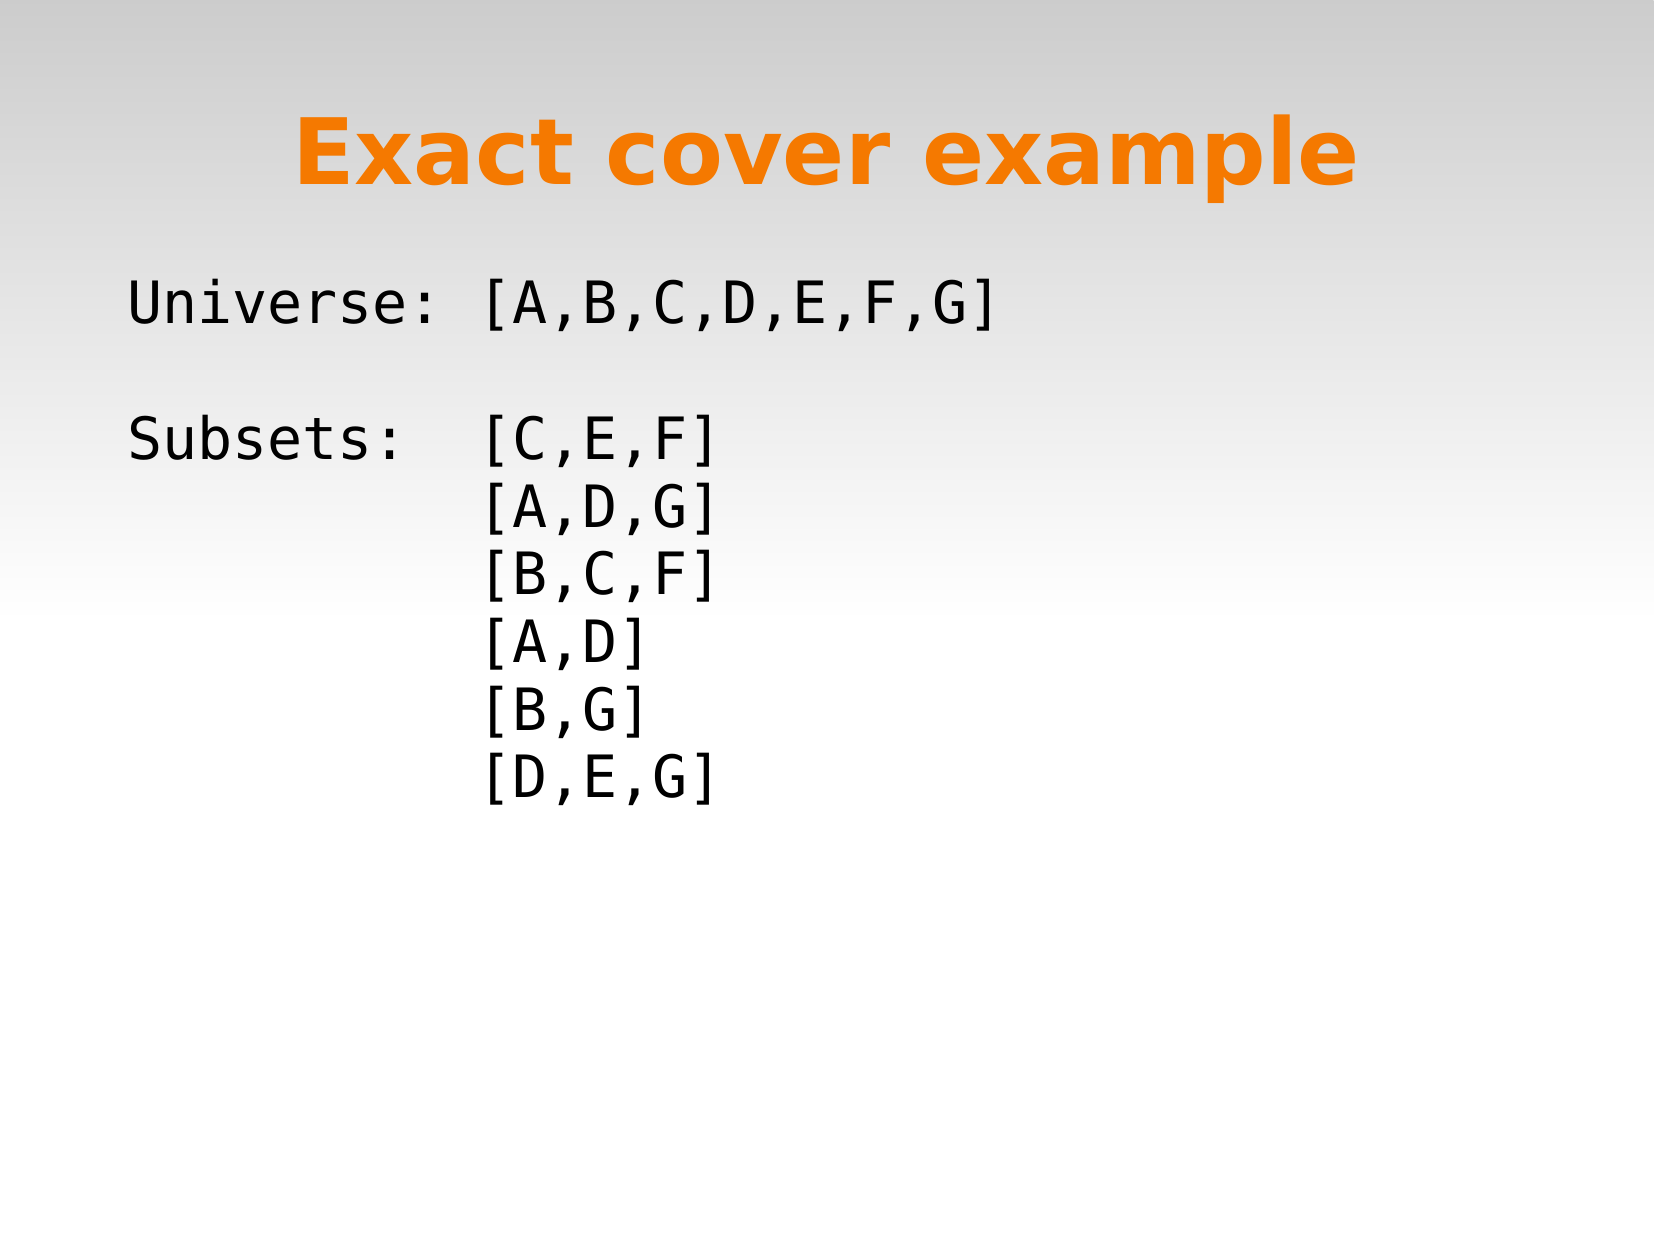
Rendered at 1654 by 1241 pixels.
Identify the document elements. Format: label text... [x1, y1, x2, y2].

text_box Universe: [A,B,C,D,E,F,G] Subsets: [C,E,F] [A,D,G] [B,C,F] [A,D] [B,G] [D,E,G] [112, 262, 1538, 1126]
title Exact cover example [82, 56, 1571, 250]
